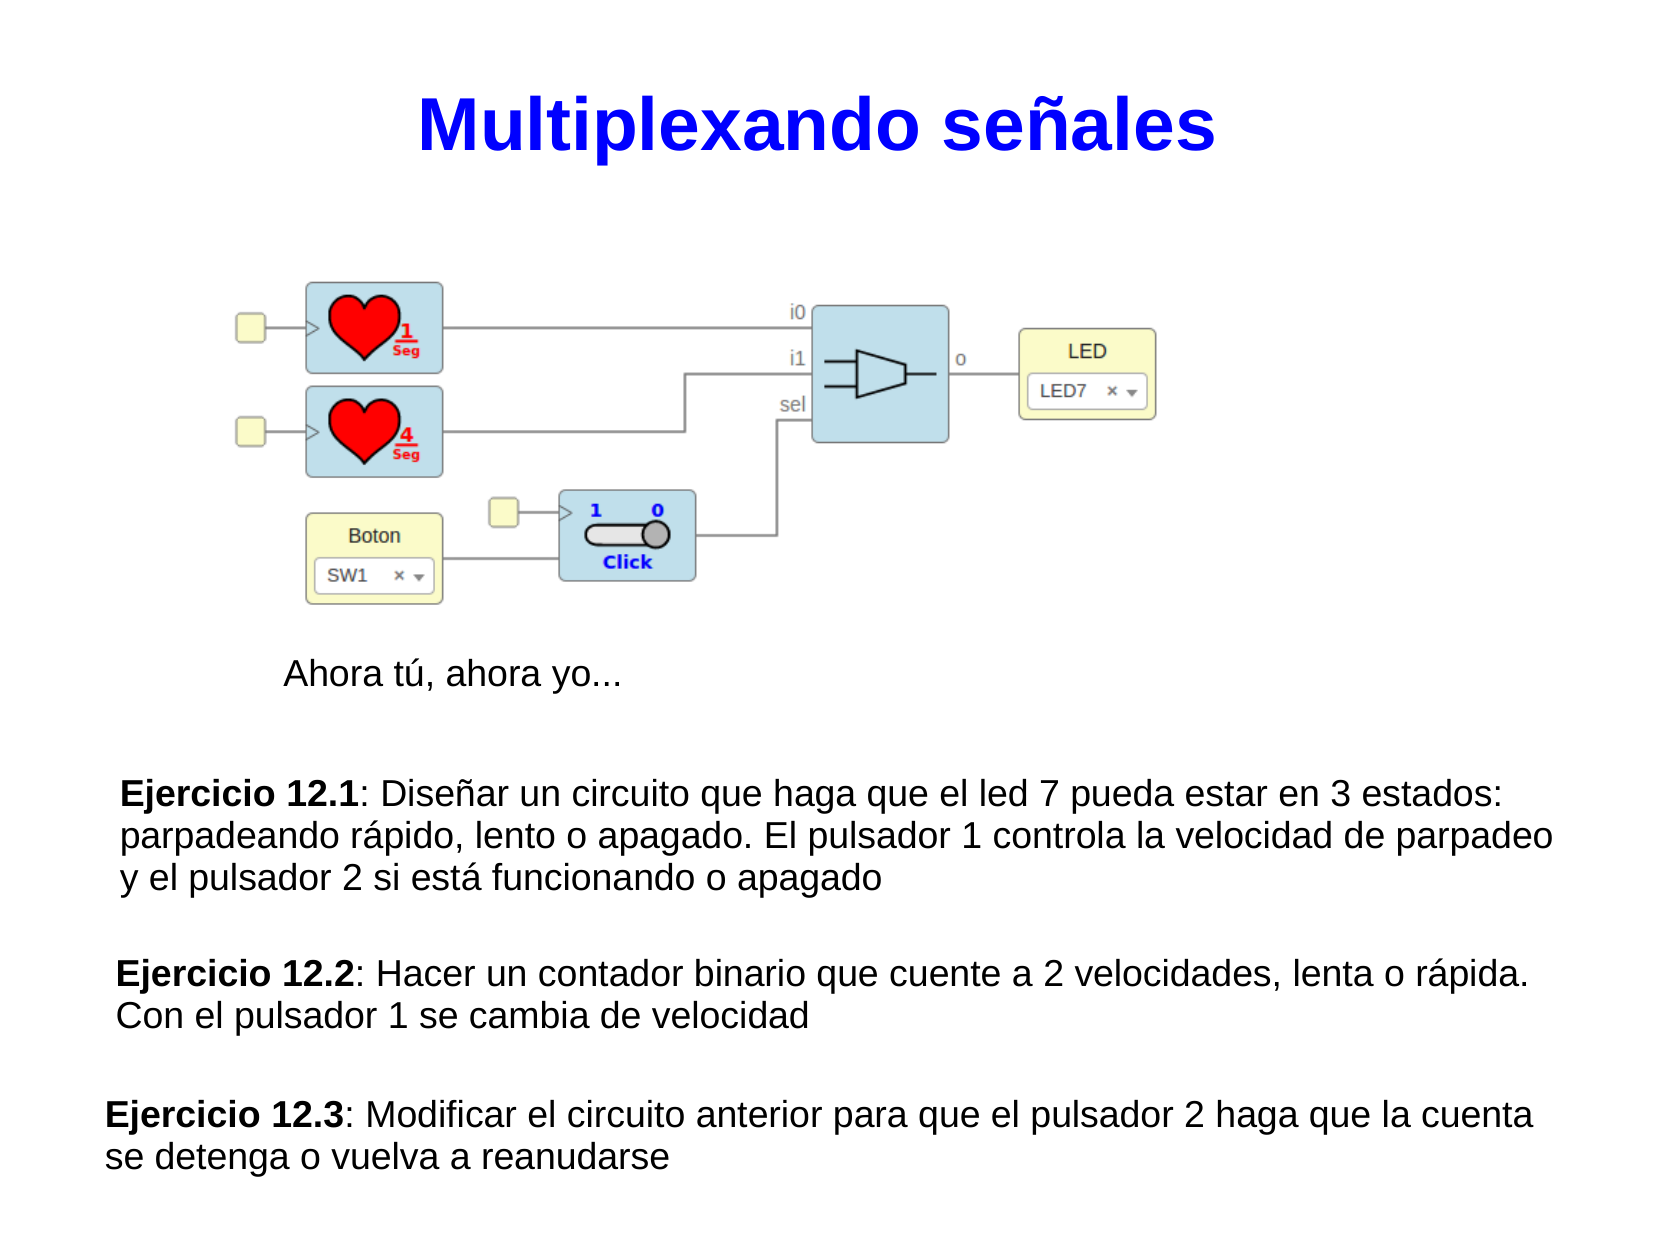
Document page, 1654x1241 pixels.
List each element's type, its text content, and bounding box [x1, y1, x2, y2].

text_box Ahora tú, ahora yo... [268, 645, 638, 702]
text_box Ejercicio 12.1: Diseñar un circuito que haga que el led 7 pueda estar en 3 estados: parpadeando rápido, lento o apagado. El pulsador 1 controla la velocidad de parpadeo y el pulsador 2 si está funcionando o apagado [105, 765, 1569, 906]
text_box Ejercicio 12.3: Modificar el circuito anterior para que el pulsador 2 haga que la cuenta se detenga o vuelva a reanudarse [90, 1086, 1549, 1186]
text_box Ejercicio 12.2: Hacer un contador binario que cuente a 2 velocidades, lenta o rápida. Con el pulsador 1 se cambia de velocidad [100, 945, 1546, 1044]
text_box Multiplexando señales [90, 75, 1546, 174]
picture [228, 269, 1171, 615]
